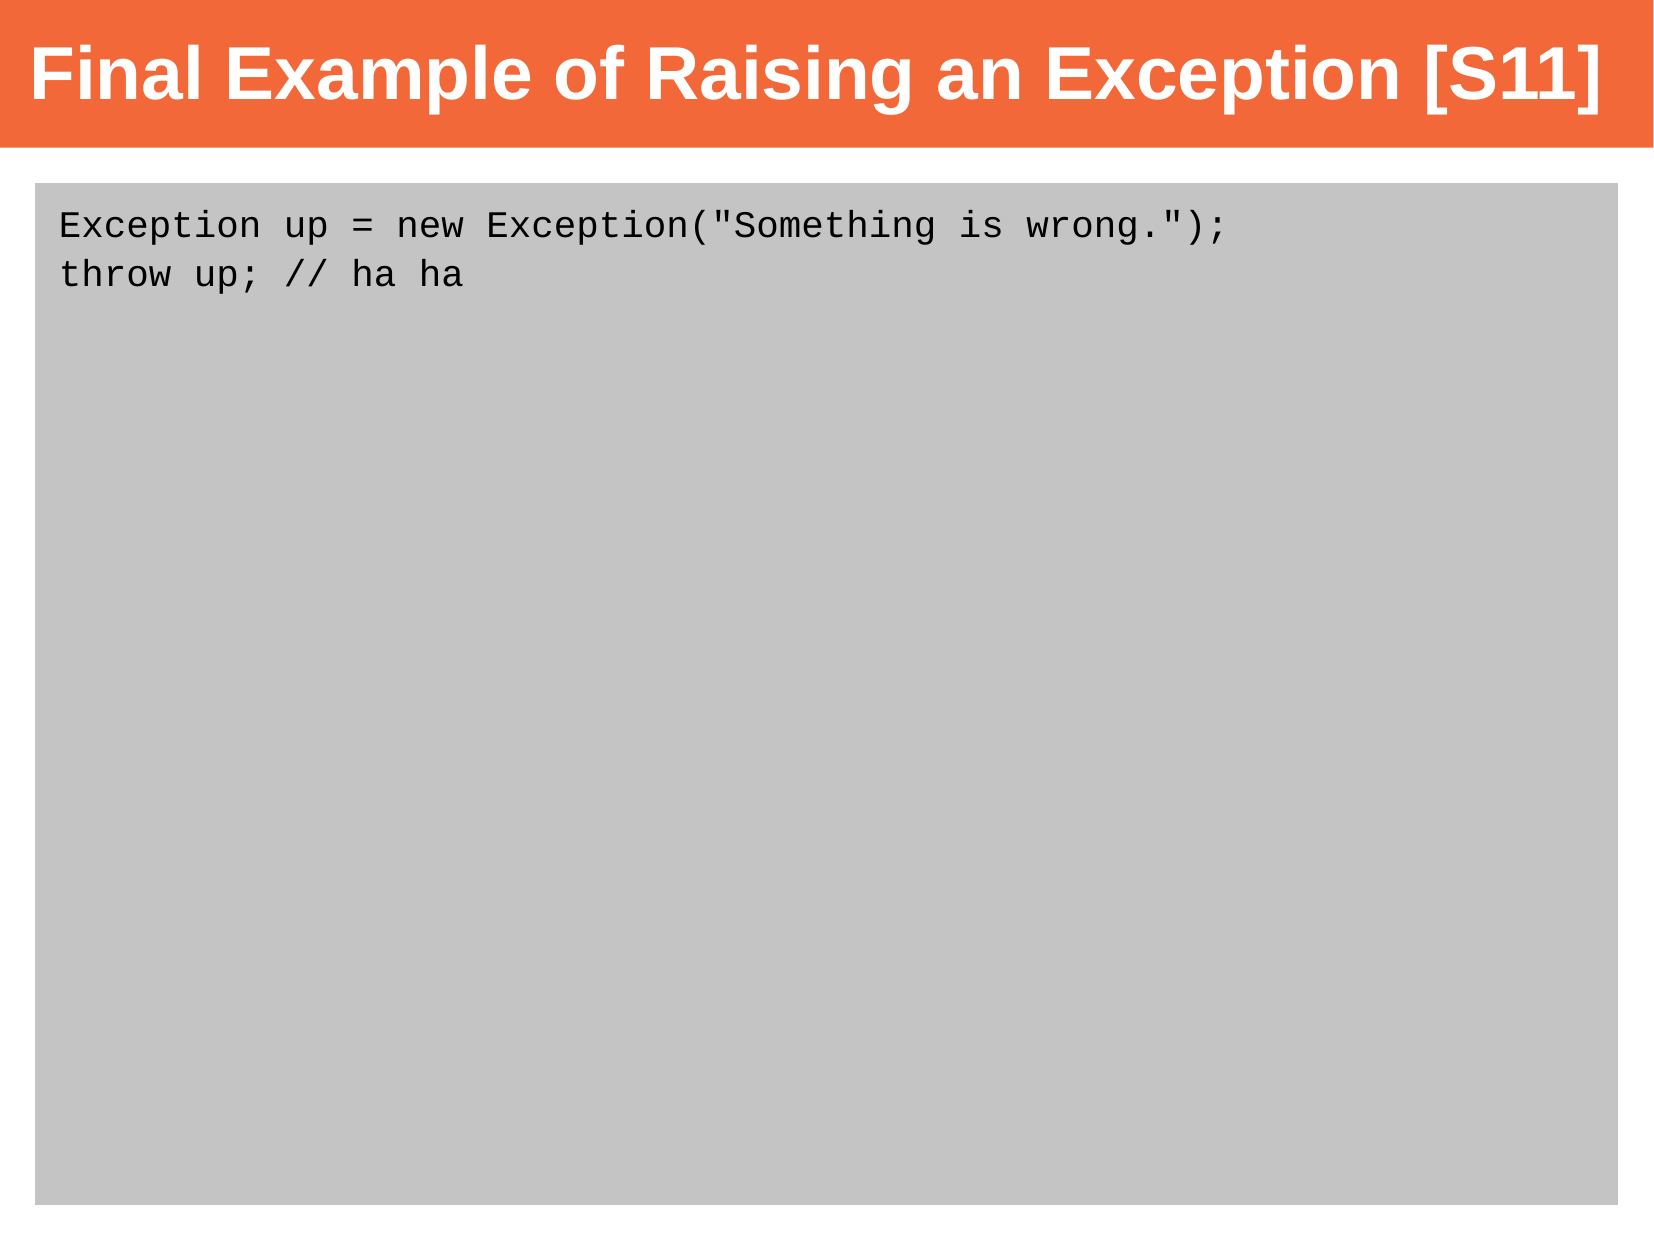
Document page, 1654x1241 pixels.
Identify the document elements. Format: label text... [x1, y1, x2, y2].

list Exception up = new Exception("Something is wrong."); throw up; // ha ha [29, 177, 1625, 1211]
title Final Example of Raising an Exception [S11] [0, 0, 1654, 148]
